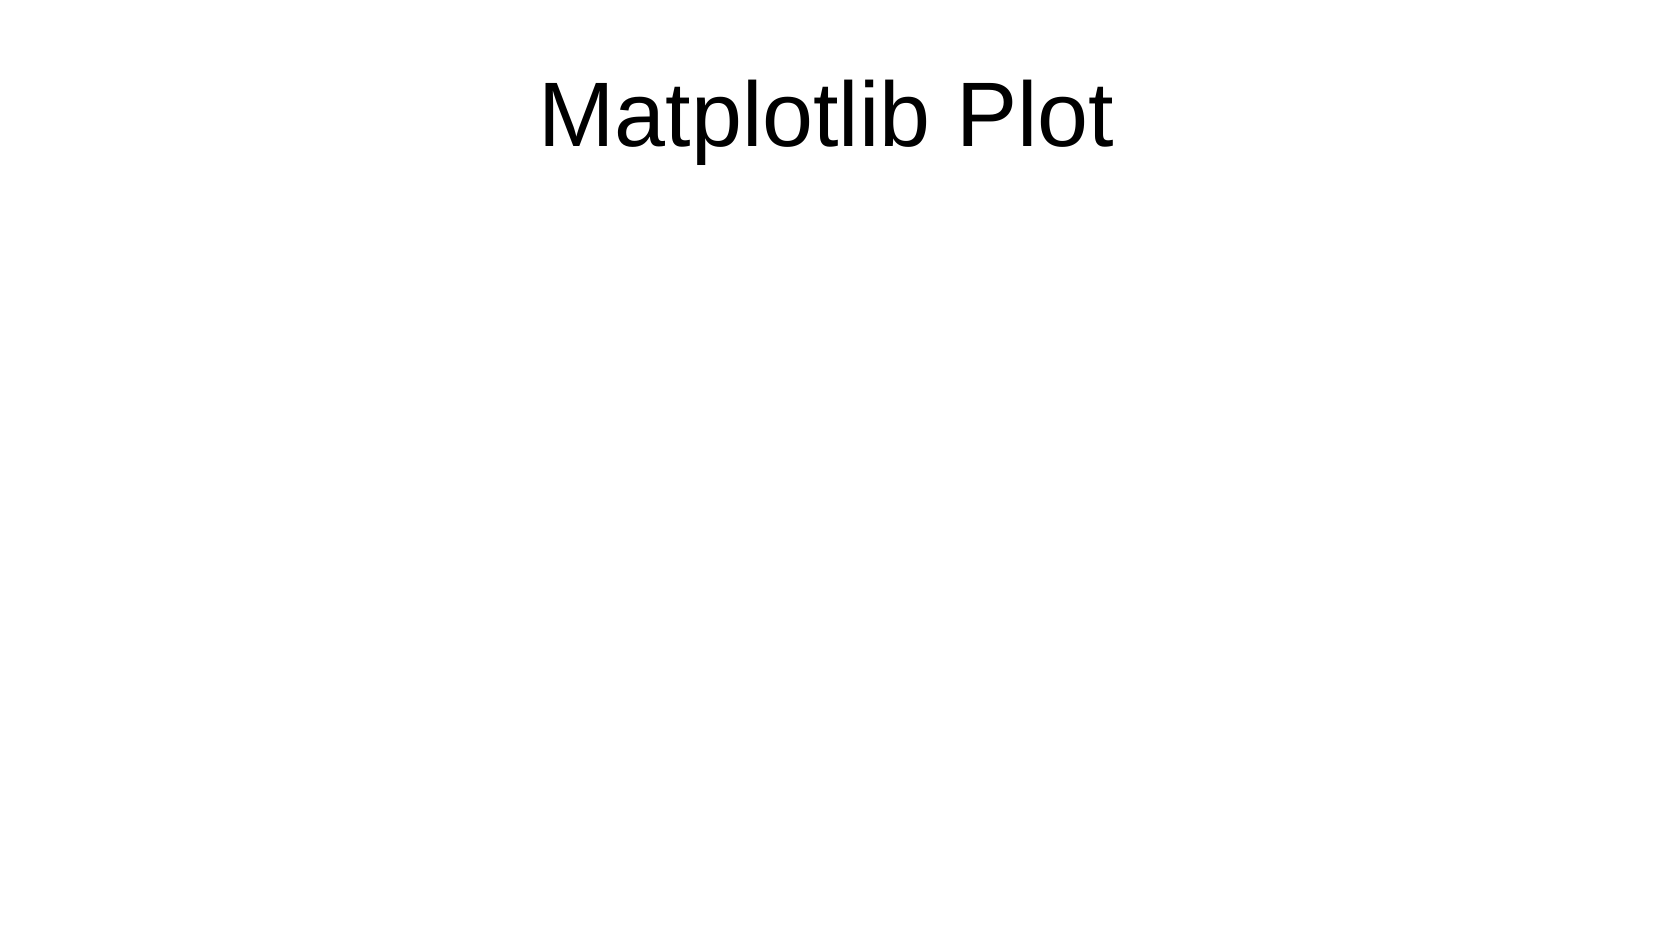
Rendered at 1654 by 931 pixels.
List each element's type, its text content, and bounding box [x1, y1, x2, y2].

title Matplotlib Plot [82, 37, 1571, 193]
